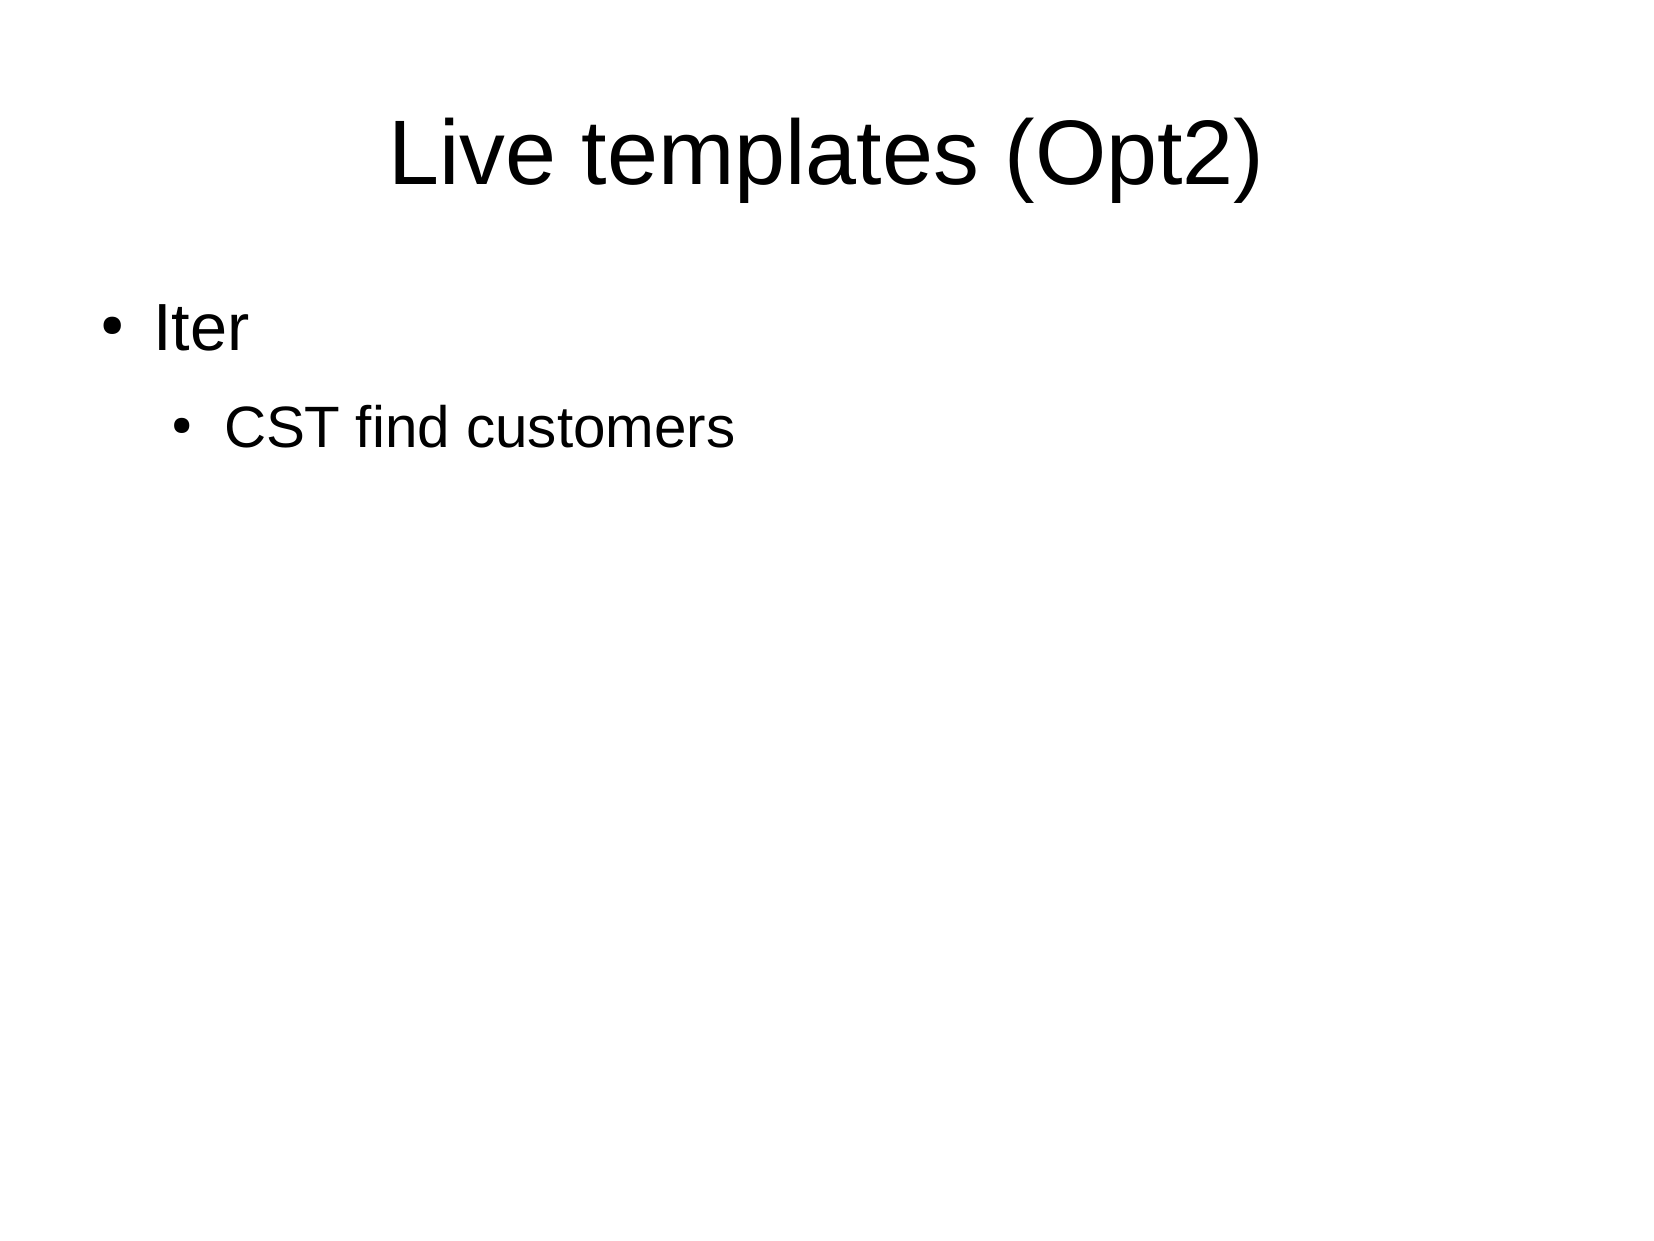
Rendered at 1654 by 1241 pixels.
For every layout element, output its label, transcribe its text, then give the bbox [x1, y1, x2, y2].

title Live templates (Opt2) [82, 49, 1571, 257]
list Iter CST find customers [82, 290, 1571, 1109]
